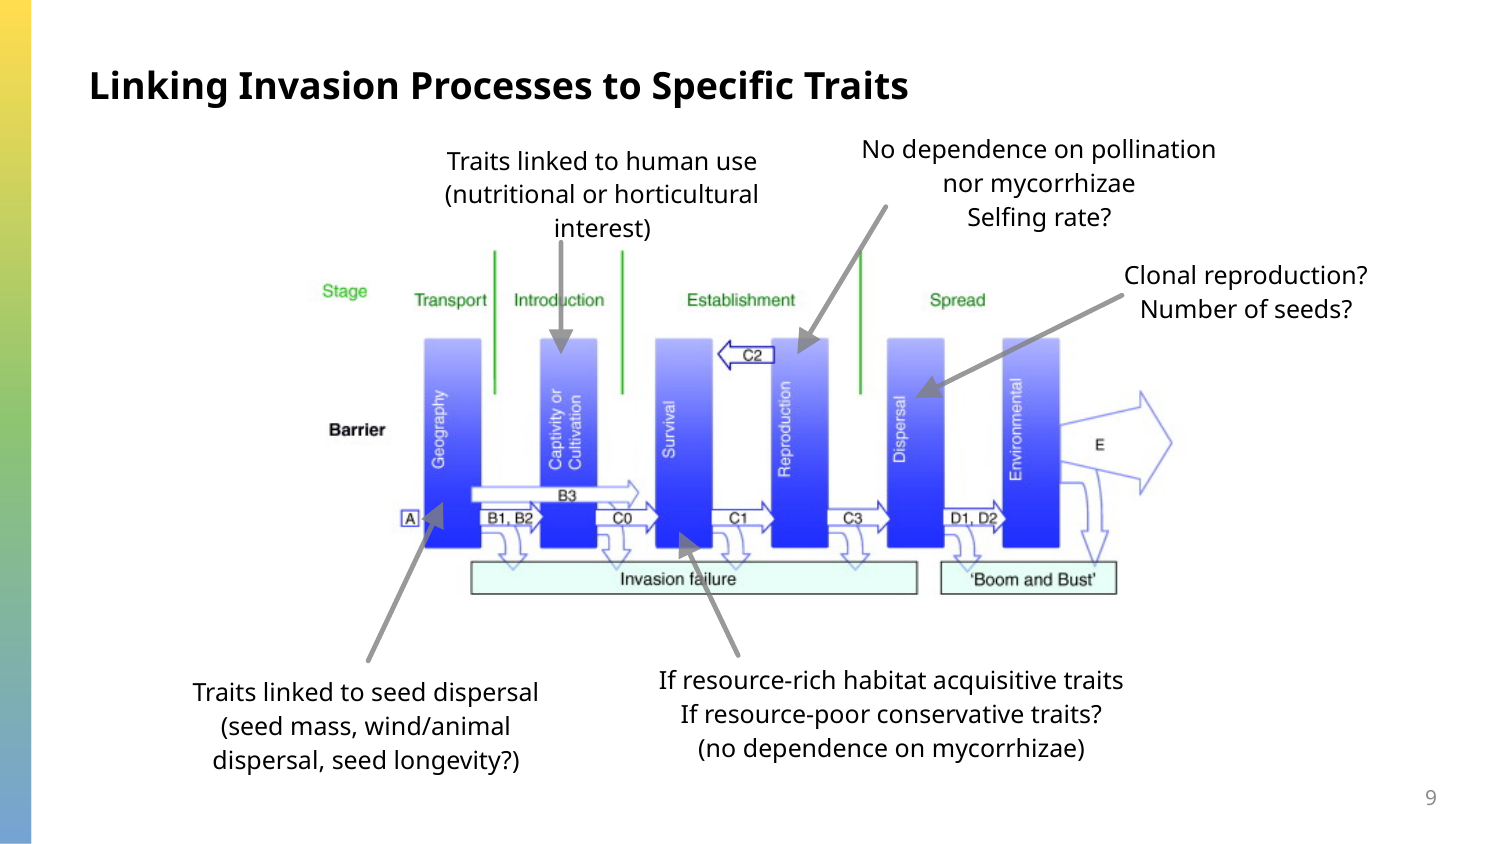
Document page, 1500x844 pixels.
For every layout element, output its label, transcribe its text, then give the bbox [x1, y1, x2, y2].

list Linking Invasion Processes to Specific Traits [88, 61, 1442, 157]
text_box Traits linked to seed dispersal (seed mass, wind/animal dispersal, seed longevity?) [159, 667, 573, 774]
text_box Traits linked to human use (nutritional or horticultural interest) [395, 135, 810, 243]
text_box No dependence on pollination nor mycorrhizae Selfing rate? [832, 124, 1247, 231]
slide_number <numéro> [1240, 767, 1437, 813]
text_box If resource-rich habitat acquisitive traits If resource-poor conservative traits? (no dependence on mycorrhizae) [602, 655, 1182, 762]
text_box Clonal reproduction? Number of seeds? [956, 249, 1500, 326]
picture [0, 0, 1500, 844]
